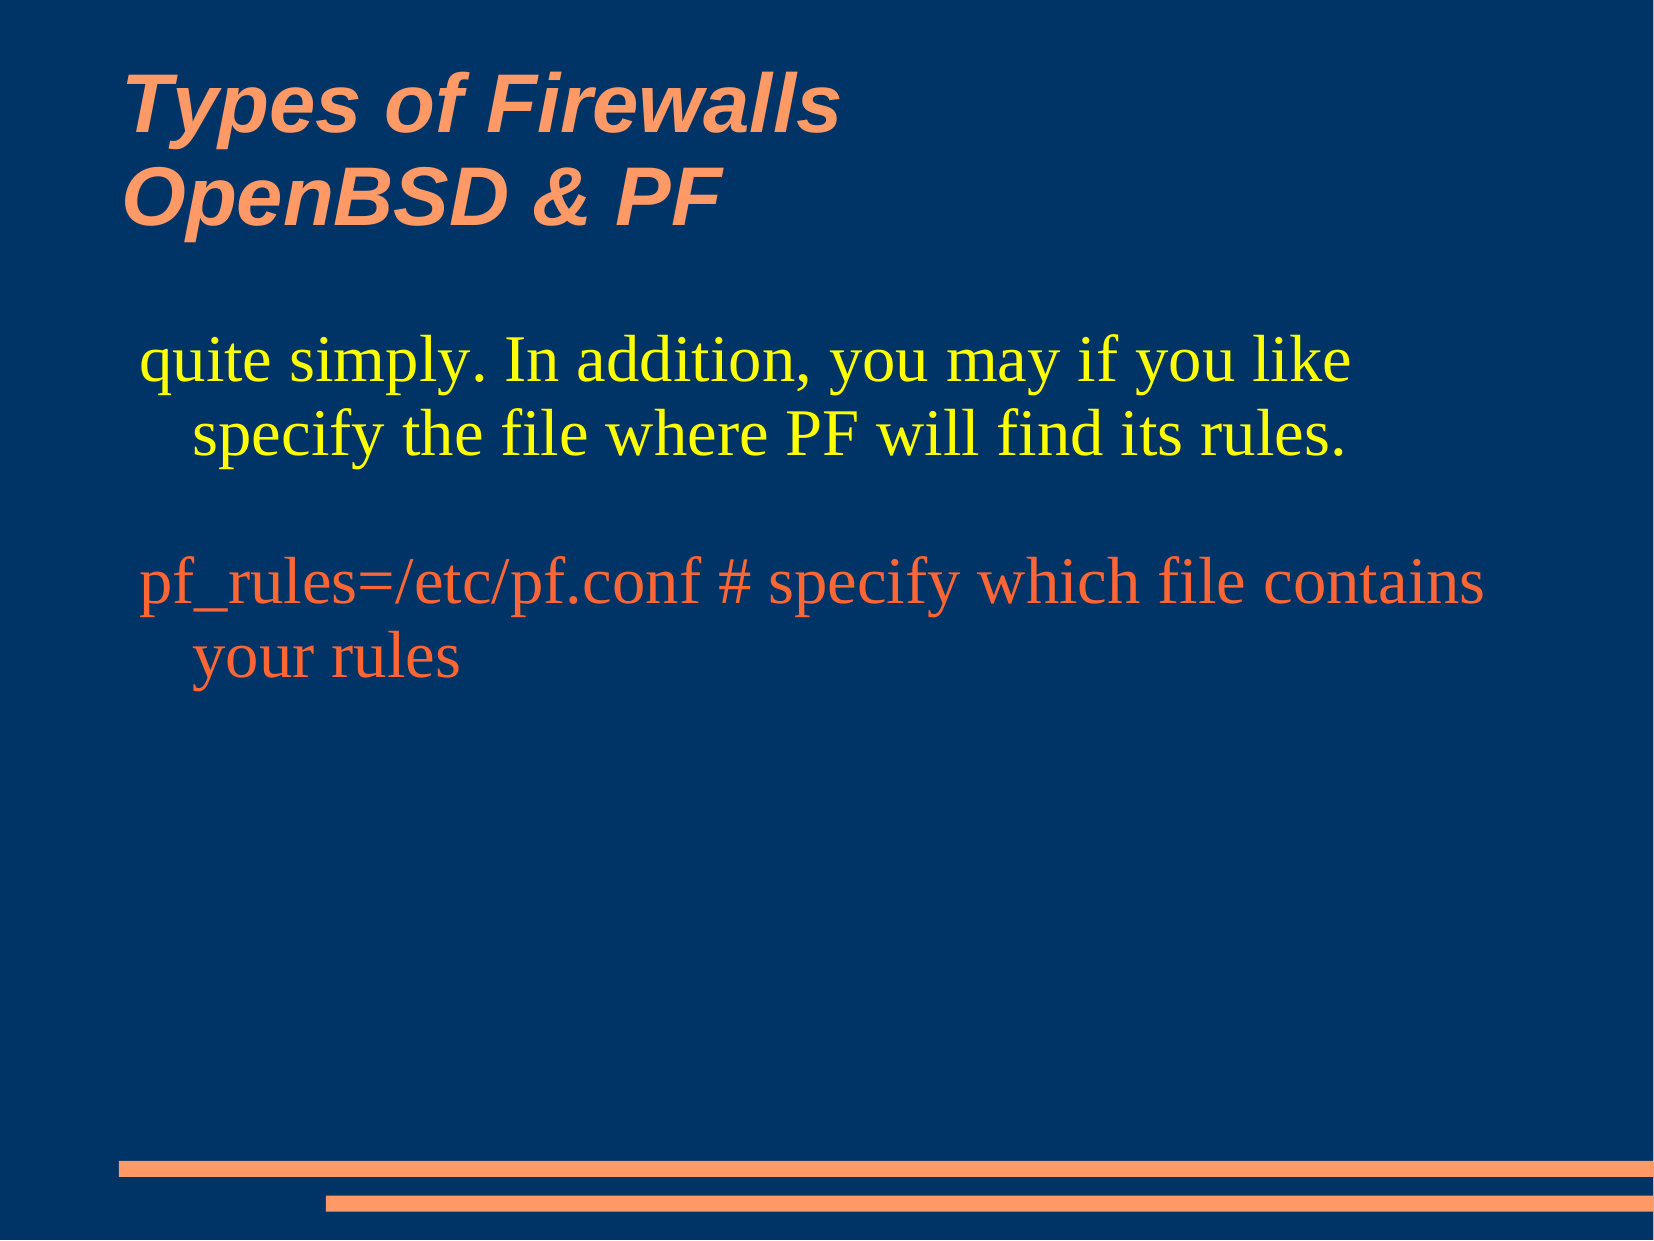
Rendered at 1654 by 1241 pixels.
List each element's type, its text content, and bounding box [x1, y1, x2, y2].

list quite simply. In addition, you may if you like specify the file where PF will find its rules. pf_rules=/etc/pf.conf # specify which file contains your rules [121, 322, 1561, 1133]
title Types of Firewalls OpenBSD & PF [121, 46, 1534, 254]
